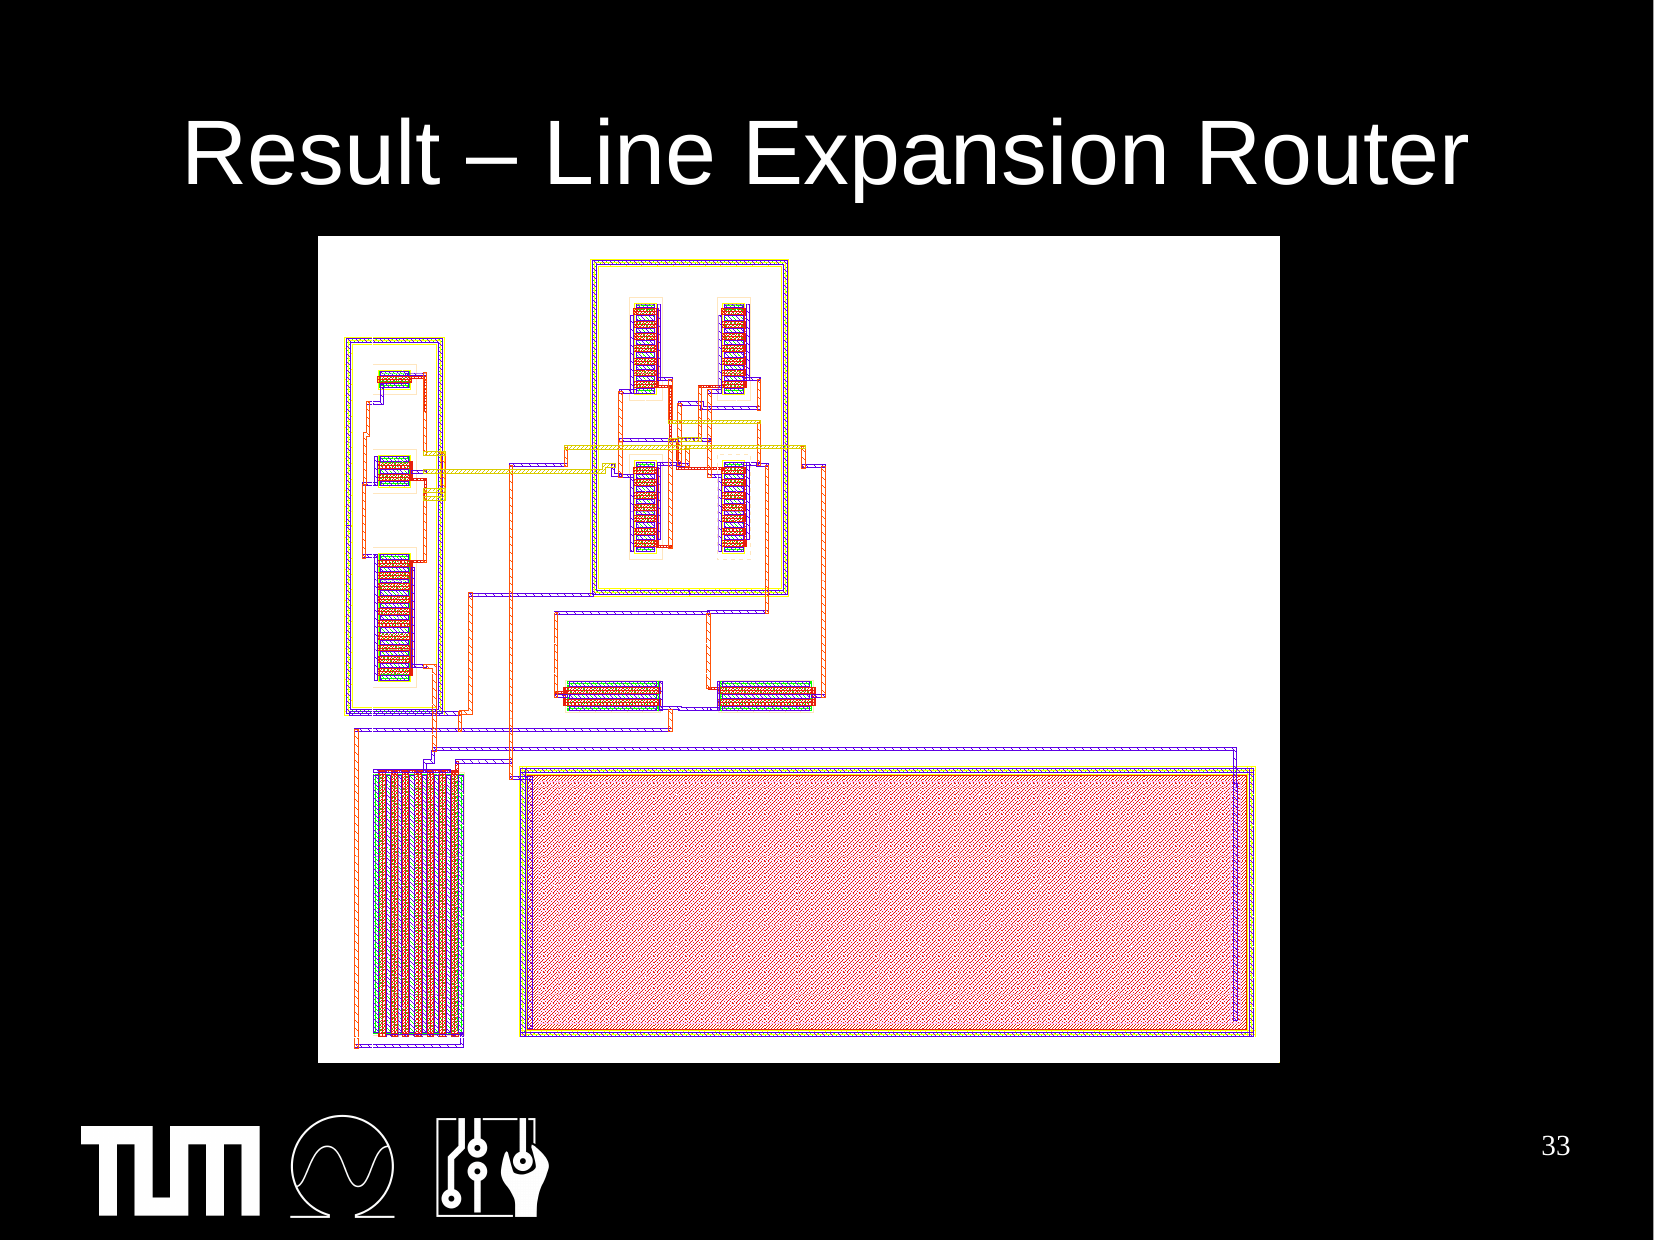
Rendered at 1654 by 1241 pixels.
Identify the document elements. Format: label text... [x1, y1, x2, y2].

picture [283, 1108, 402, 1227]
picture [318, 236, 1280, 1063]
picture [425, 1108, 554, 1227]
picture [63, 1108, 272, 1227]
title Result – Line Expansion Router [82, 49, 1571, 257]
